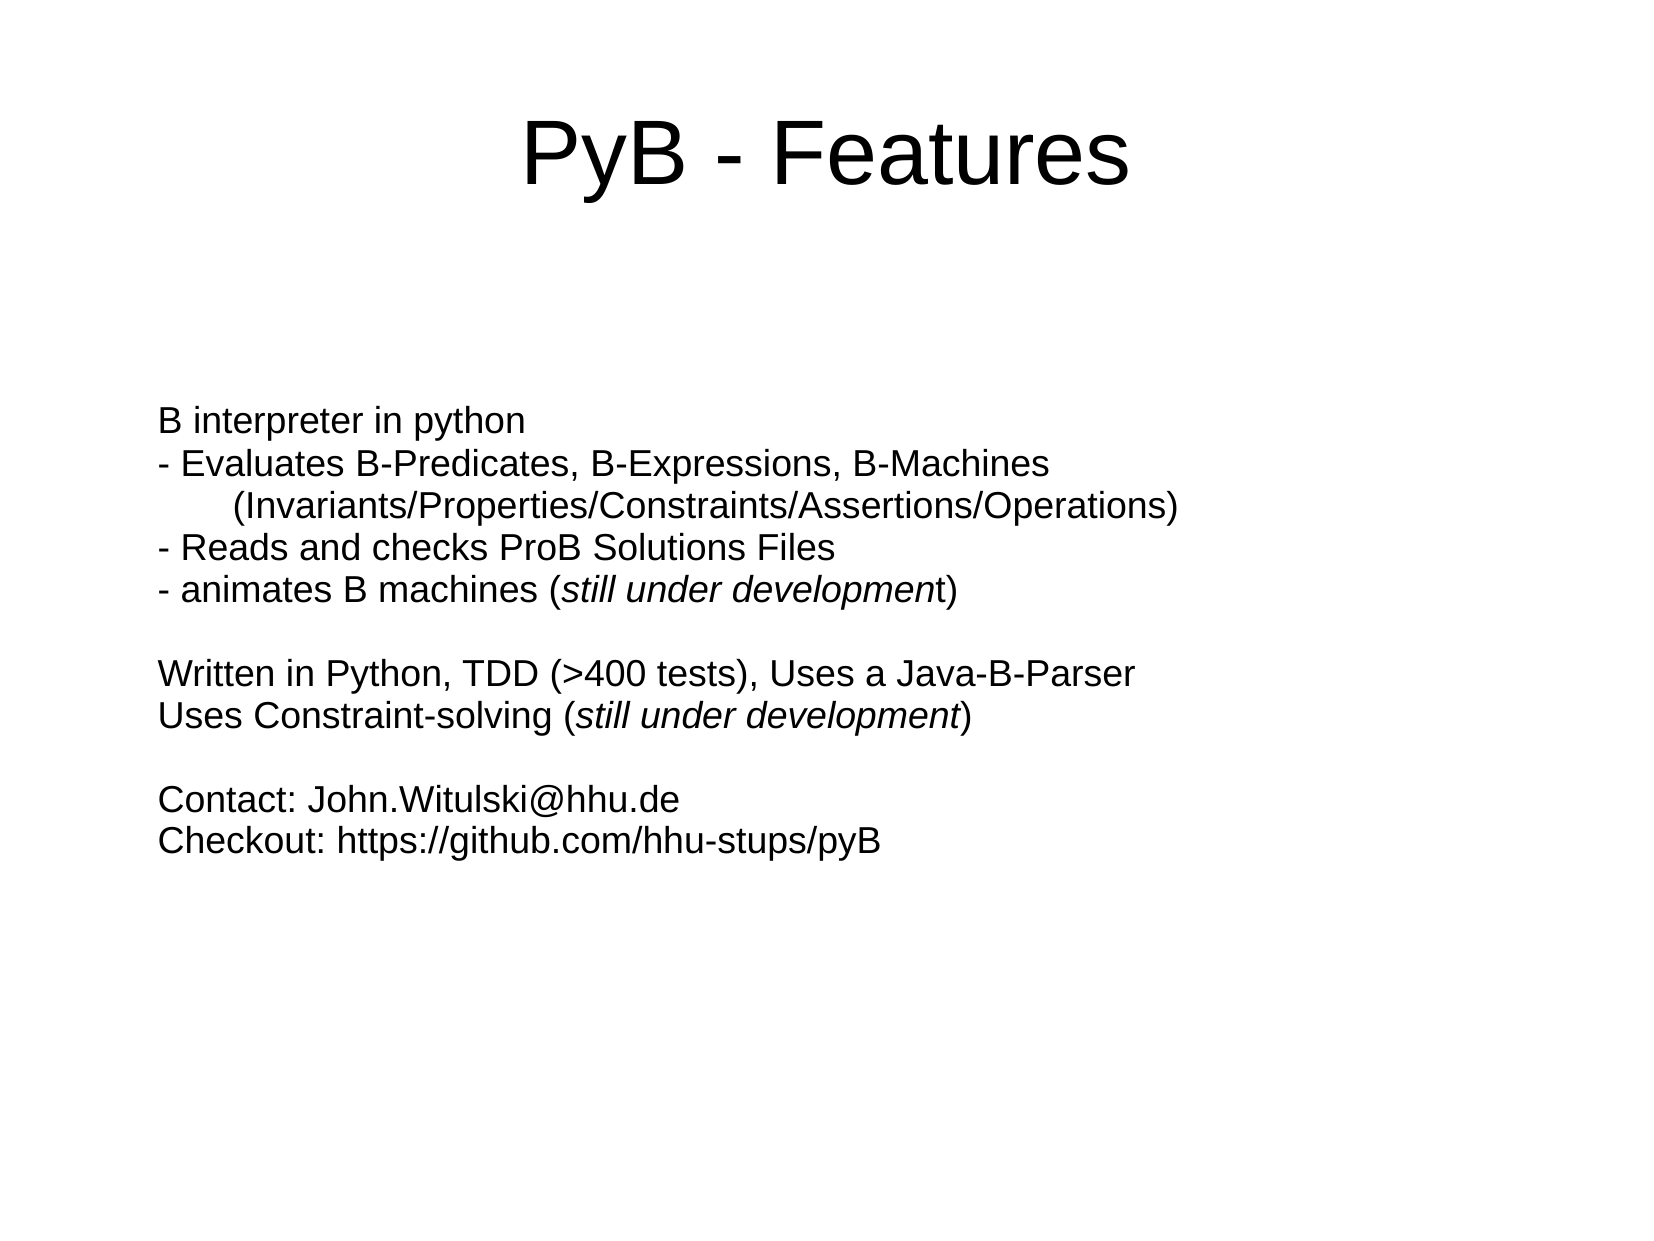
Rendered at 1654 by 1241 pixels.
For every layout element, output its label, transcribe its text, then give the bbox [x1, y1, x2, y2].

title PyB - Features [82, 49, 1571, 257]
subtitle B interpreter in python - Evaluates B-Predicates, B-Expressions, B-Machines (Invariants/Properties/Constraints/Assertions/Operations) - Reads and checks ProB Solutions Files - animates B machines (still under development) Written in Python, TDD (>400 tests), Uses a Java-B-Parser Uses Constraint-solving (still under development) Contact: John.Witulski@hhu.de Checkout: https://github.com/hhu-stups/pyB [82, 290, 1538, 1010]
